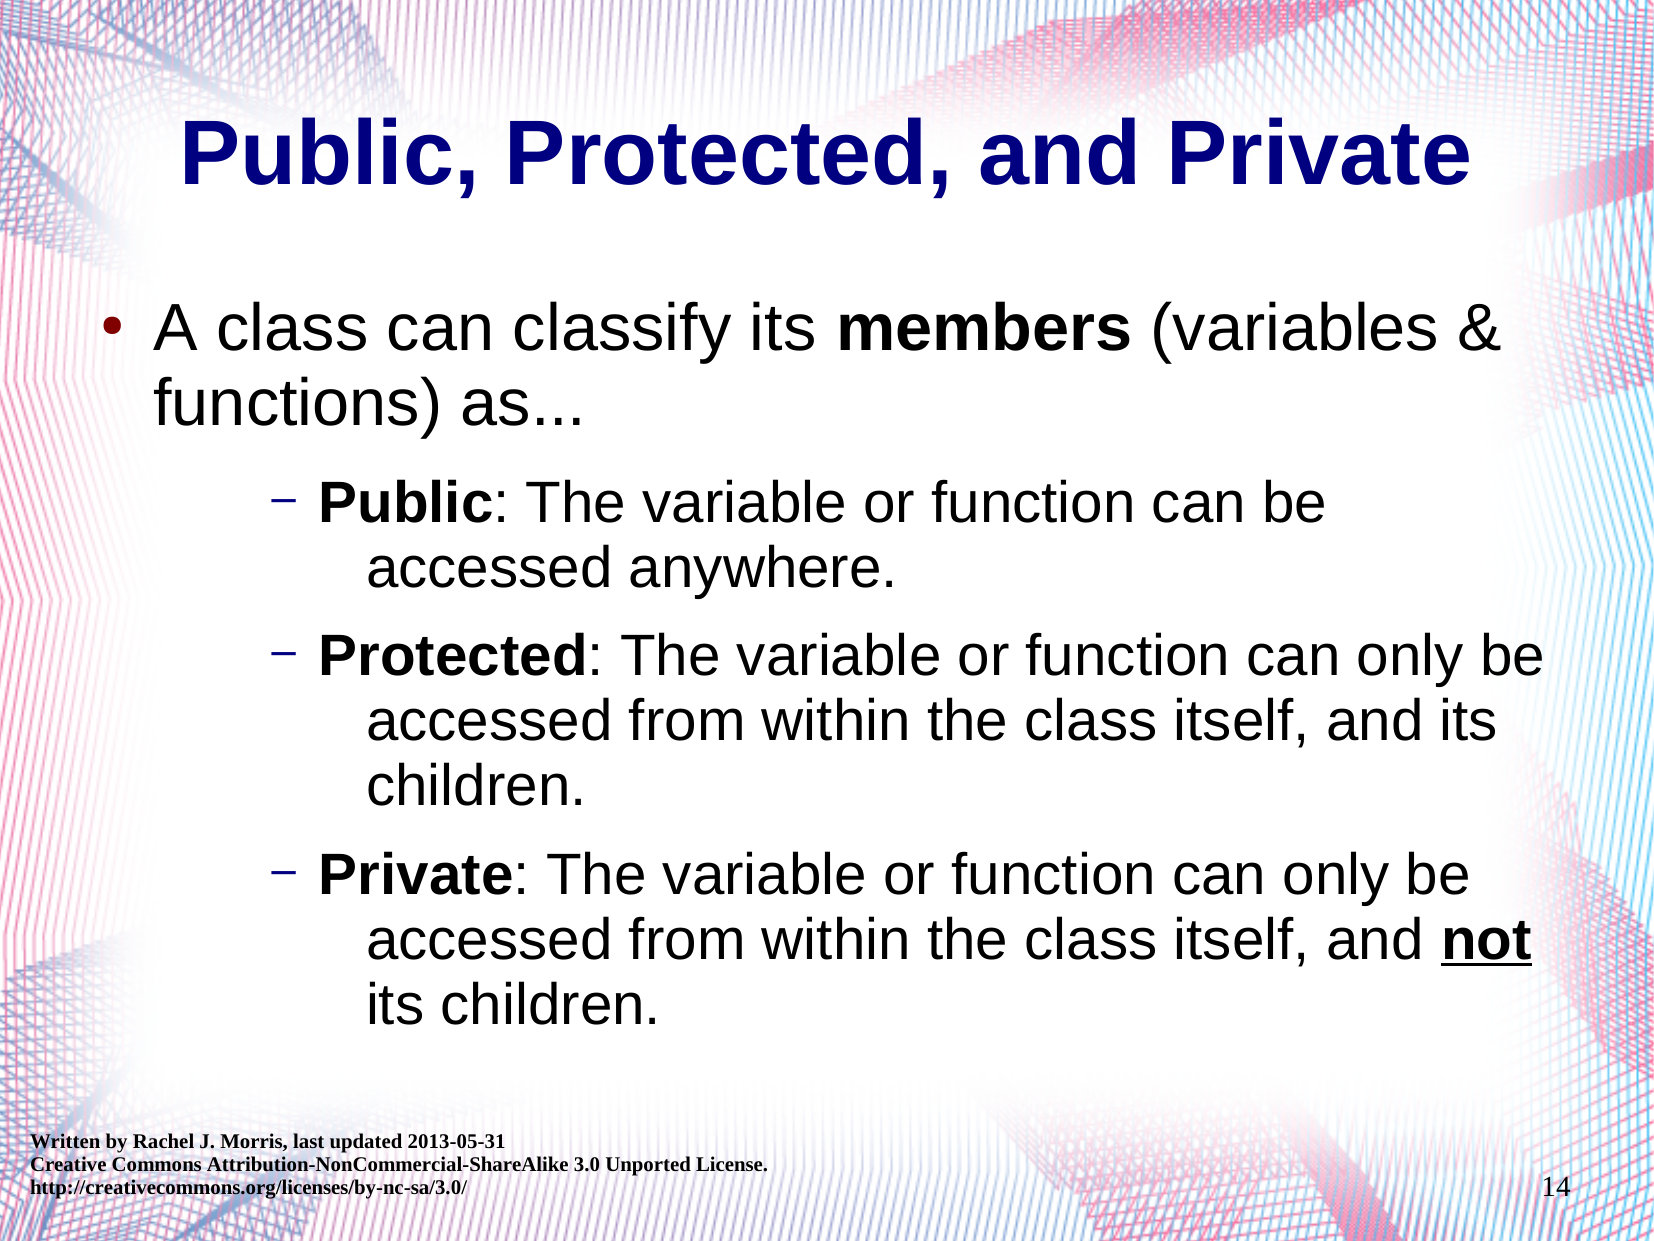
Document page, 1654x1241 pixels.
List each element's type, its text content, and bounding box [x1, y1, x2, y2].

title Public, Protected, and Private [82, 49, 1571, 257]
list A class can classify its members (variables & functions) as... Public: The variable or function can be accessed anywhere. Protected: The variable or function can only be accessed from within the class itself, and its children. Private: The variable or function can only be accessed from within the class itself, and not its children. [82, 290, 1571, 1037]
picture [0, 0, 1654, 1241]
